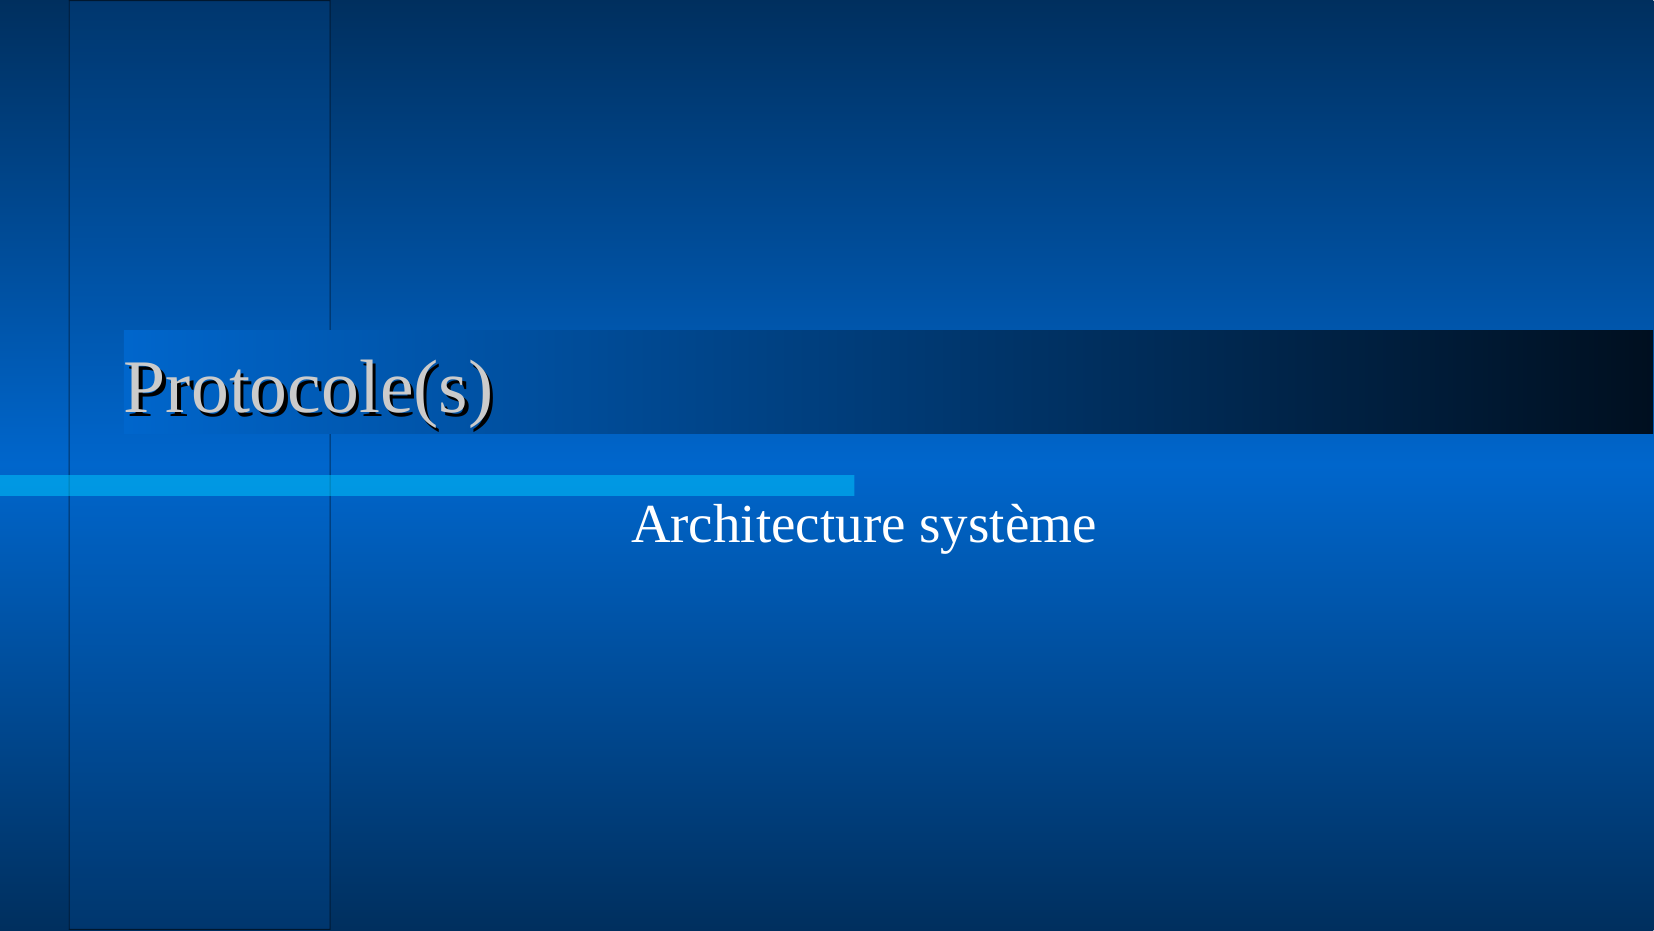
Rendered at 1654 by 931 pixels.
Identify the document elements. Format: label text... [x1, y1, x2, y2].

title Protocole(s) [123, 290, 1530, 359]
subtitle Architecture système [82, 359, 1571, 689]
